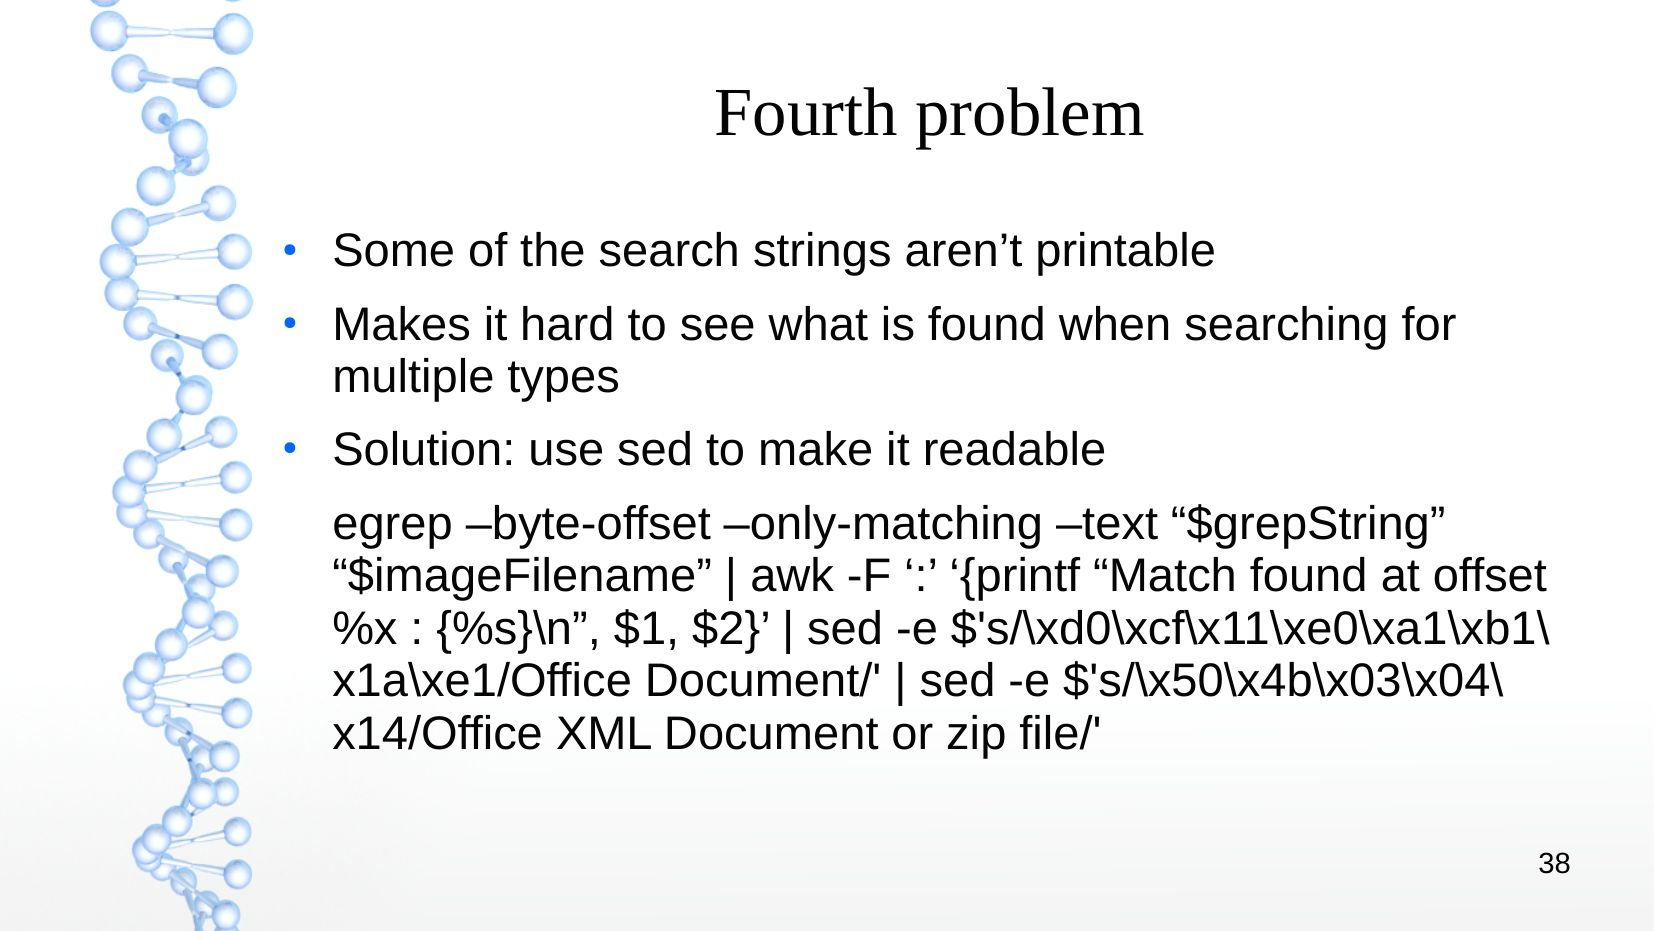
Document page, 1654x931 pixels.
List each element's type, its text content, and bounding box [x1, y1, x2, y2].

title Fourth problem [265, 35, 1595, 189]
list Some of the search strings aren’t printable Makes it hard to see what is found when searching for multiple types Solution: use sed to make it readable egrep –byte-offset –only-matching –text “$grepString” “$imageFilename” | awk -F ‘:’ ‘{printf “Match found at offset %x : {%s}\n”, $1, $2}’ | sed -e $'s/\xd0\xcf\x11\xe0\xa1\xb1\x1a\xe1/Office Document/' | sed -e $'s/\x50\x4b\x03\x04\x14/Office XML Document or zip file/' [265, 224, 1595, 764]
picture [0, 0, 1654, 931]
